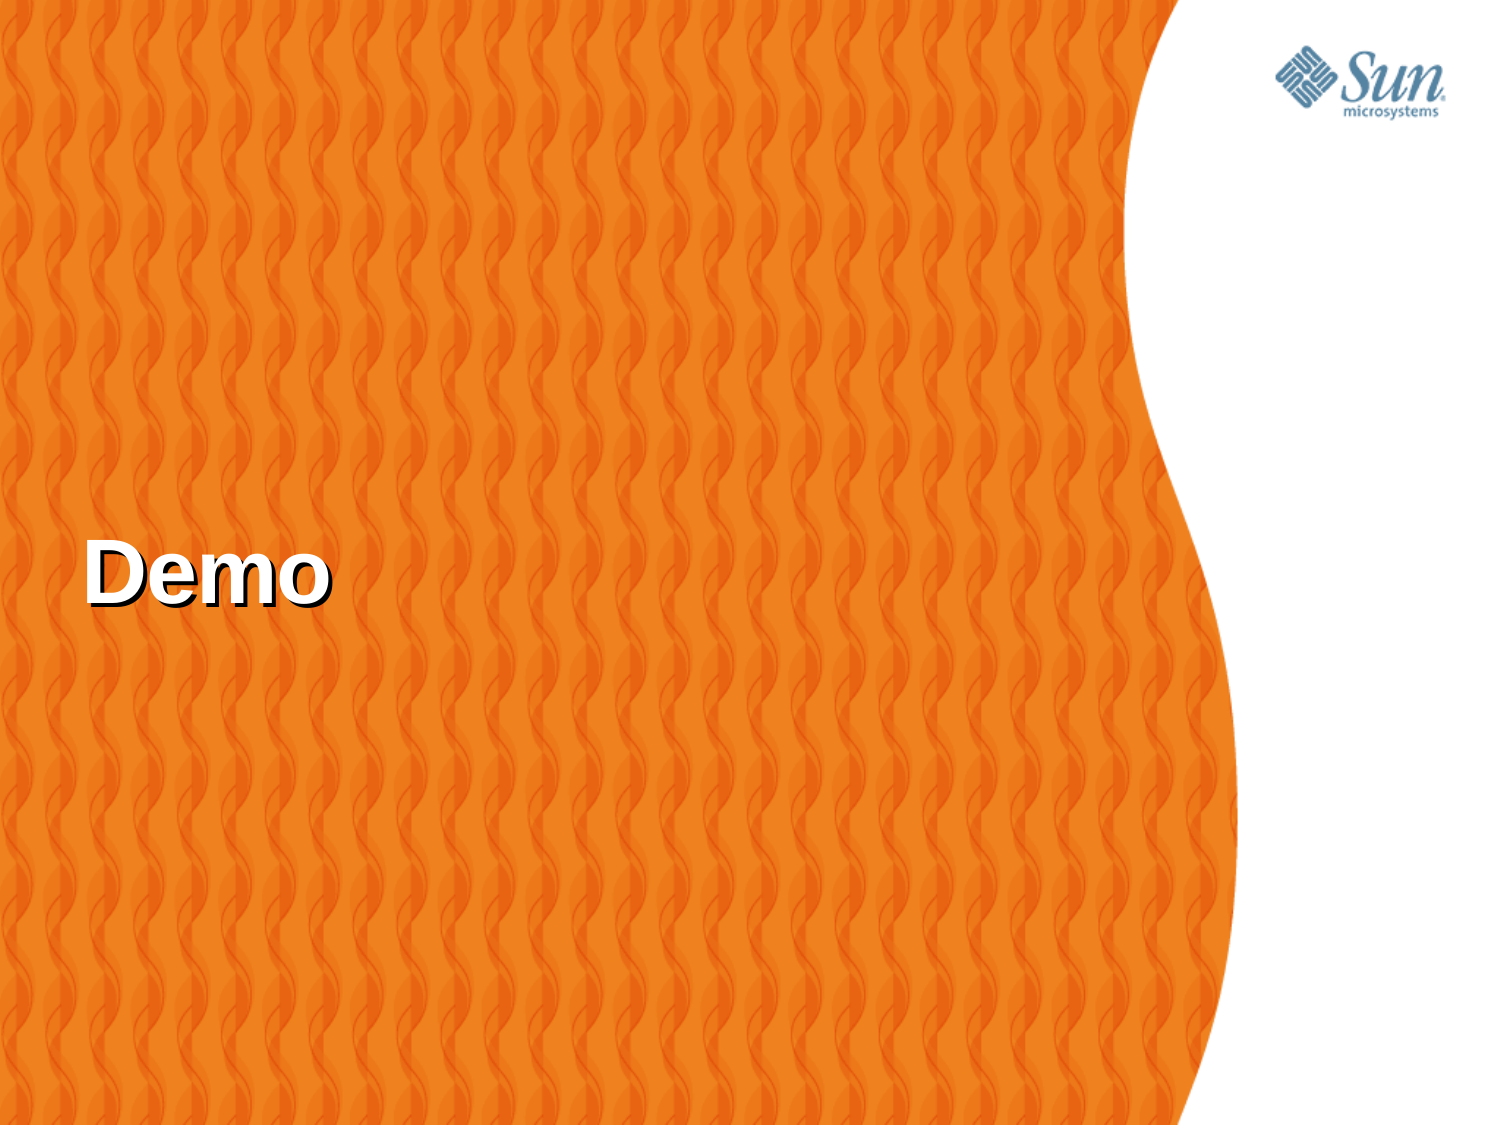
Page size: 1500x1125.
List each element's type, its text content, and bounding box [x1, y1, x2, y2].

title Demo [81, 149, 1283, 857]
picture [0, 0, 1500, 1125]
